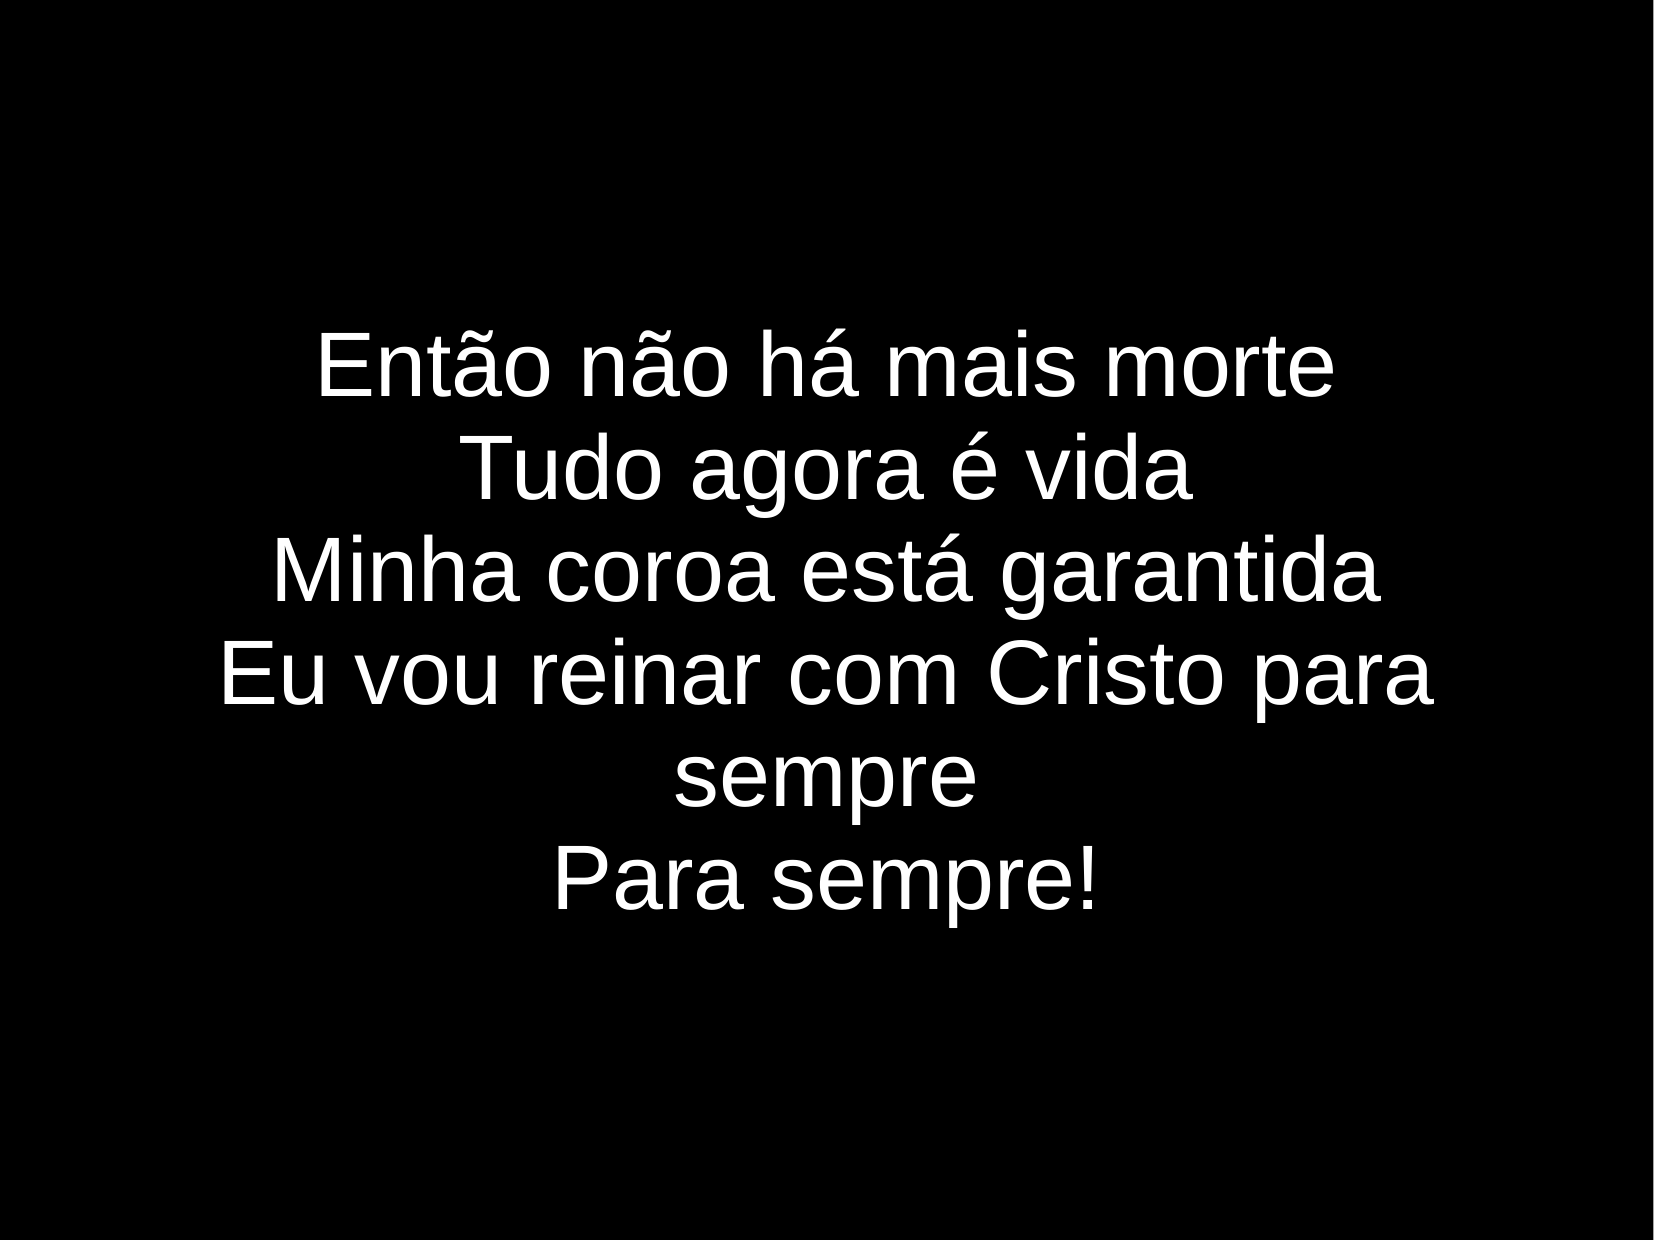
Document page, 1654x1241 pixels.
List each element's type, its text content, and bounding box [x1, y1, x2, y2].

subtitle Então não há mais morte Tudo agora é vida Minha coroa está garantida Eu vou reinar com Cristo para sempre Para sempre! [59, 49, 1595, 1193]
